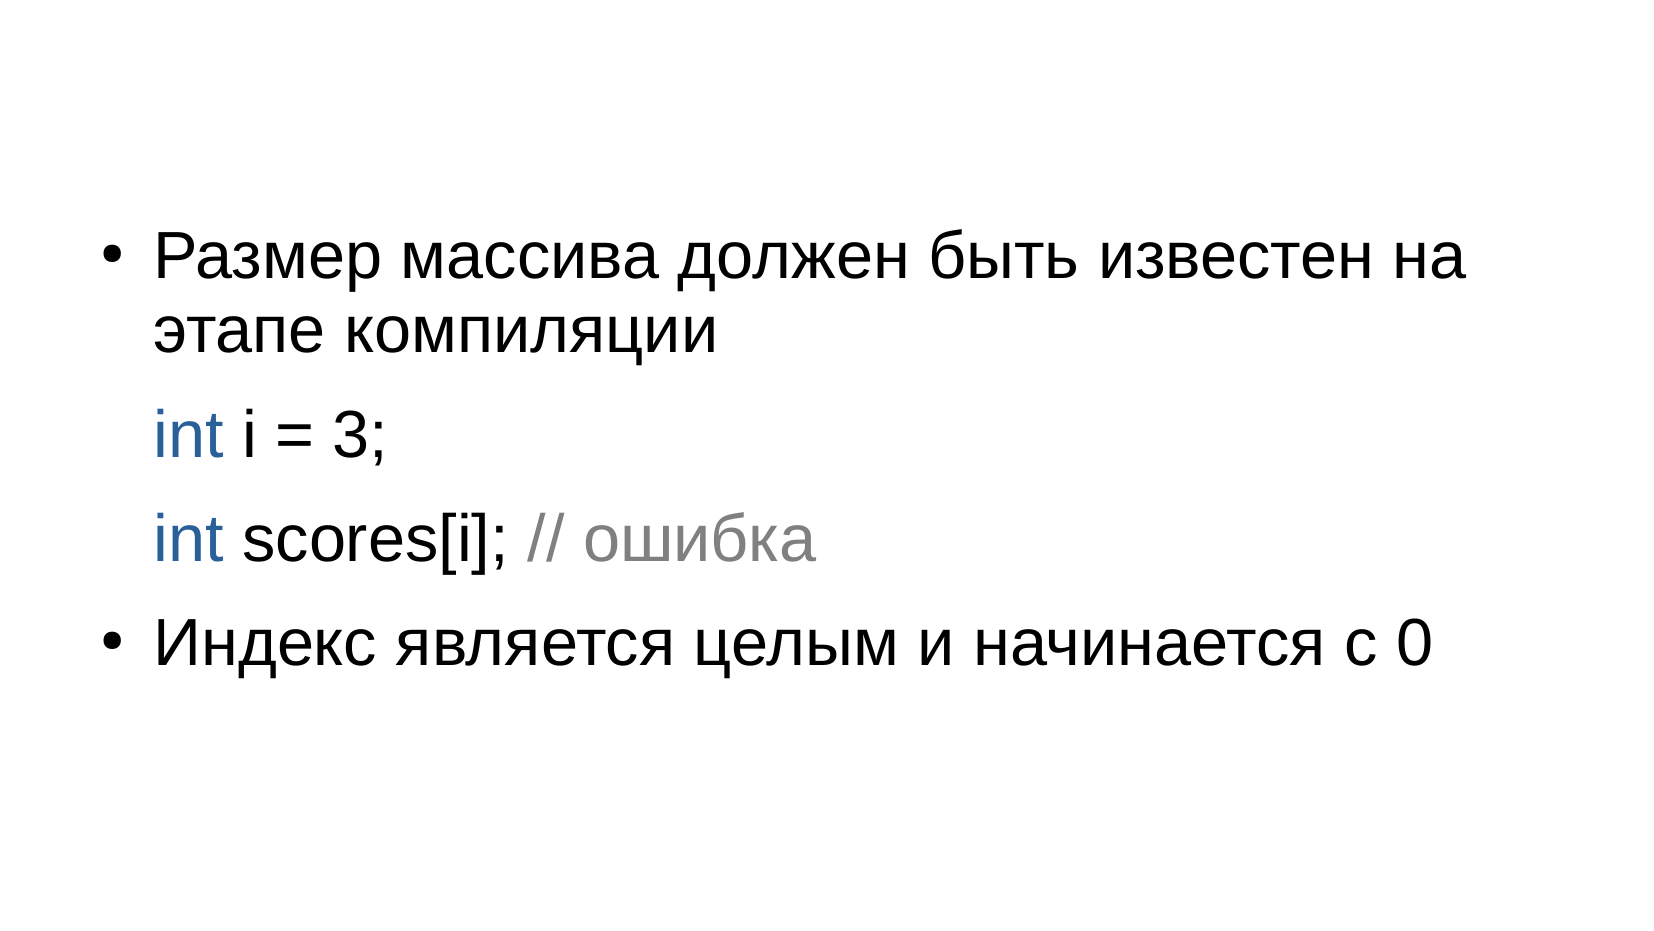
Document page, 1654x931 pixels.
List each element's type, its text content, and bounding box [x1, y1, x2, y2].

list Размер массива должен быть известен на этапе компиляции int i = 3; int scores[i]; // ошибка Индекс является целым и начинается с 0 [82, 217, 1571, 758]
